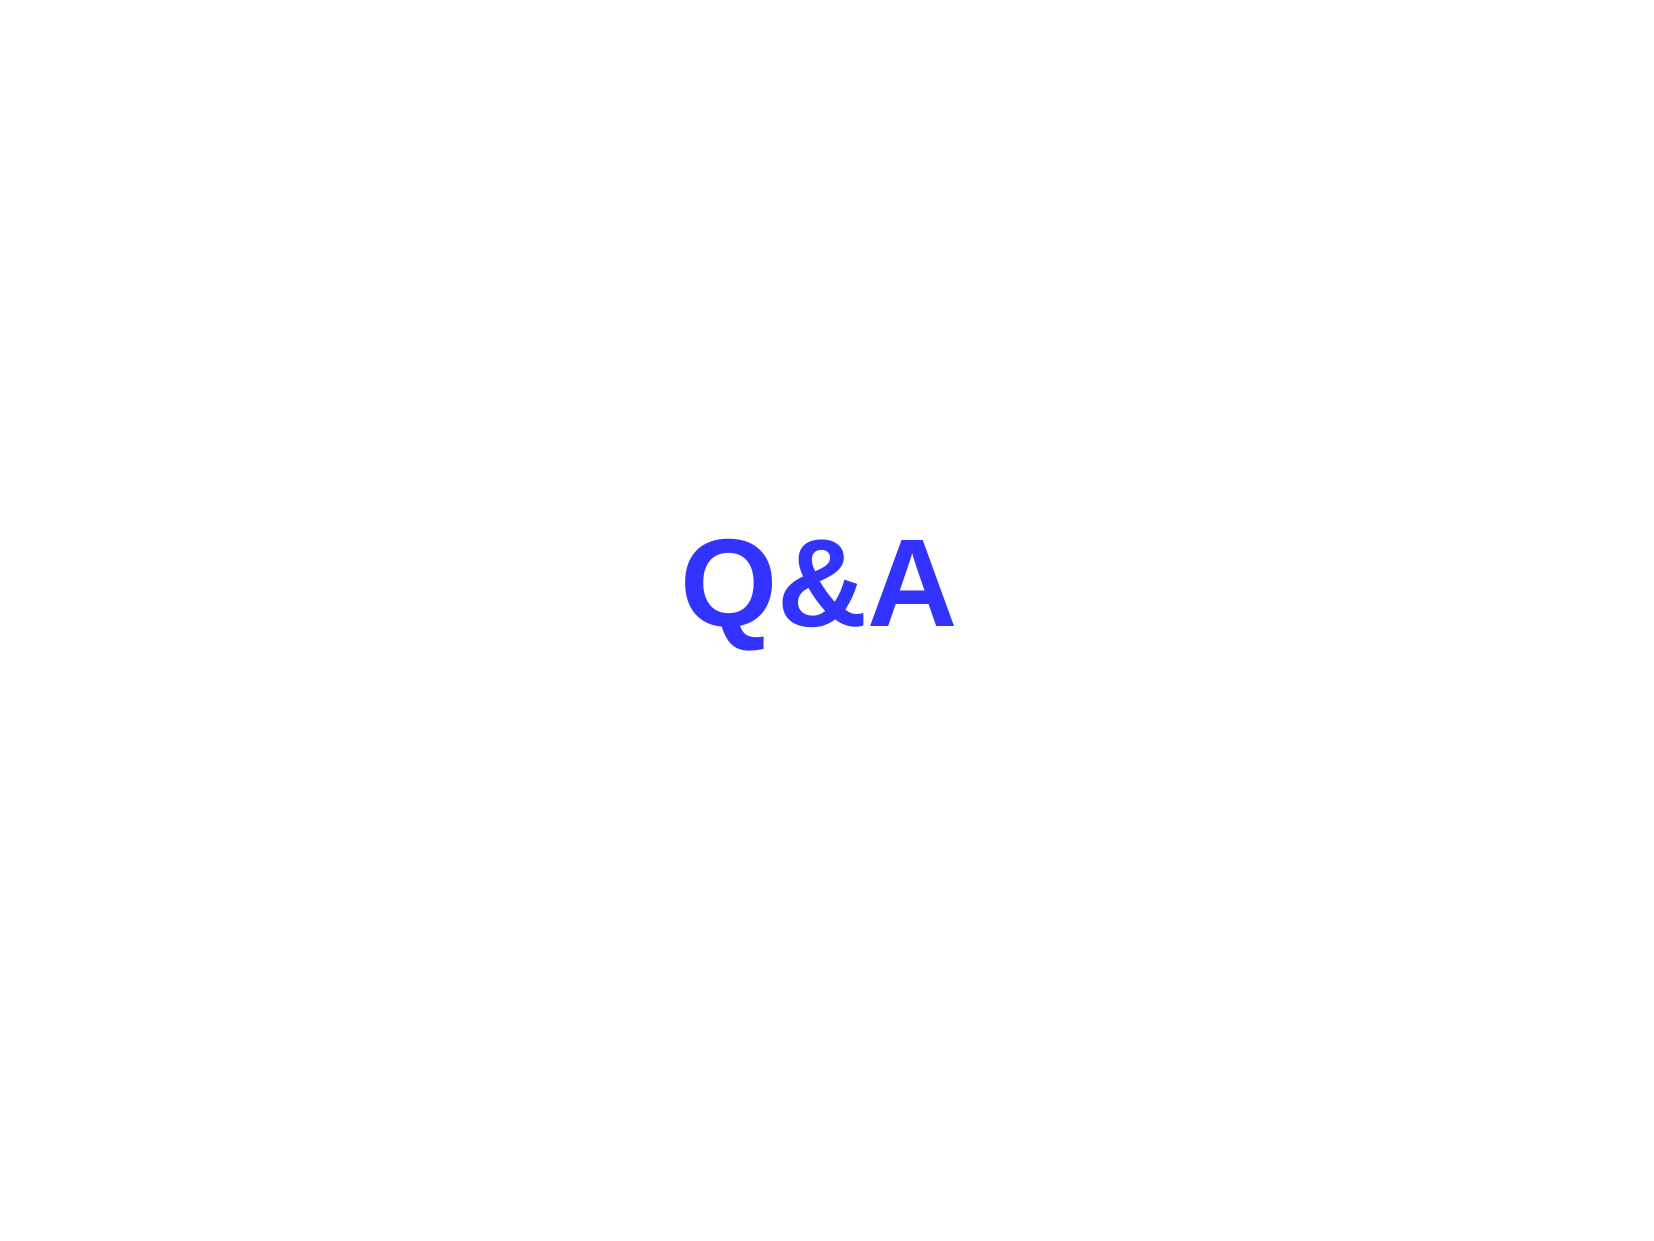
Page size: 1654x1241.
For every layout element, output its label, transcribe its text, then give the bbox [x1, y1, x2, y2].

title Q&A [75, 480, 1564, 688]
